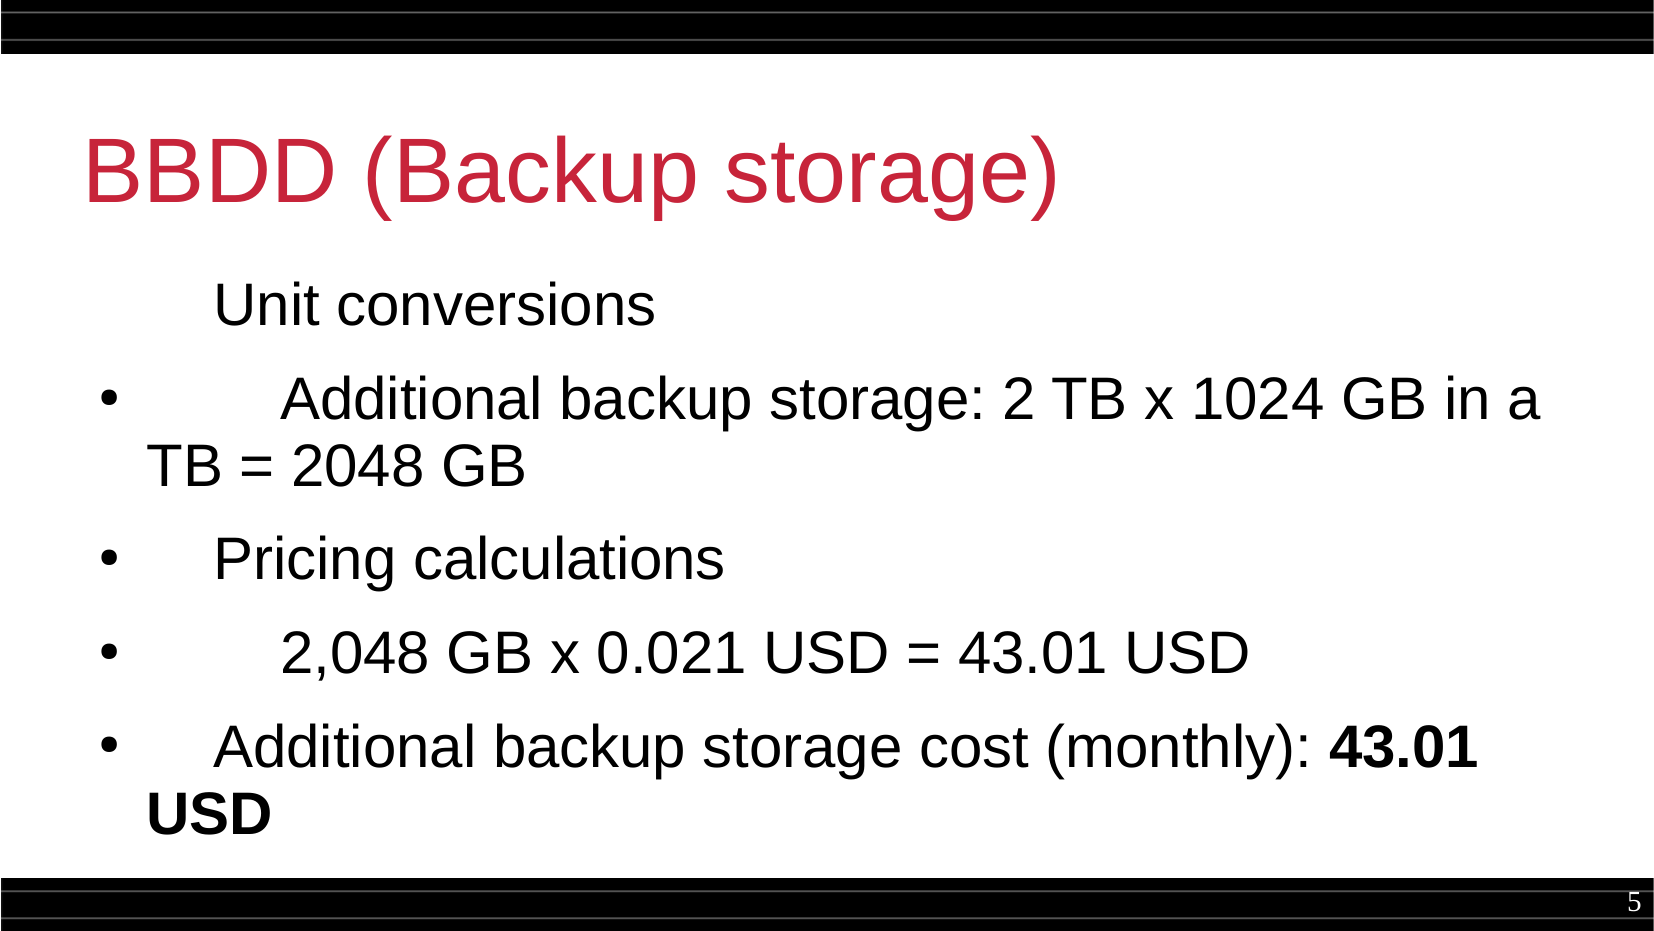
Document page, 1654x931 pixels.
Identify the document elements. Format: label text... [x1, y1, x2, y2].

picture [1, 0, 1654, 54]
title BBDD (Backup storage) [82, 92, 1571, 249]
list Unit conversions Additional backup storage: 2 TB x 1024 GB in a TB = 2048 GB Pricing calculations 2,048 GB x 0.021 USD = 43.01 USD Additional backup storage cost (monthly): 43.01 USD [82, 271, 1571, 851]
picture [1, 878, 1654, 931]
